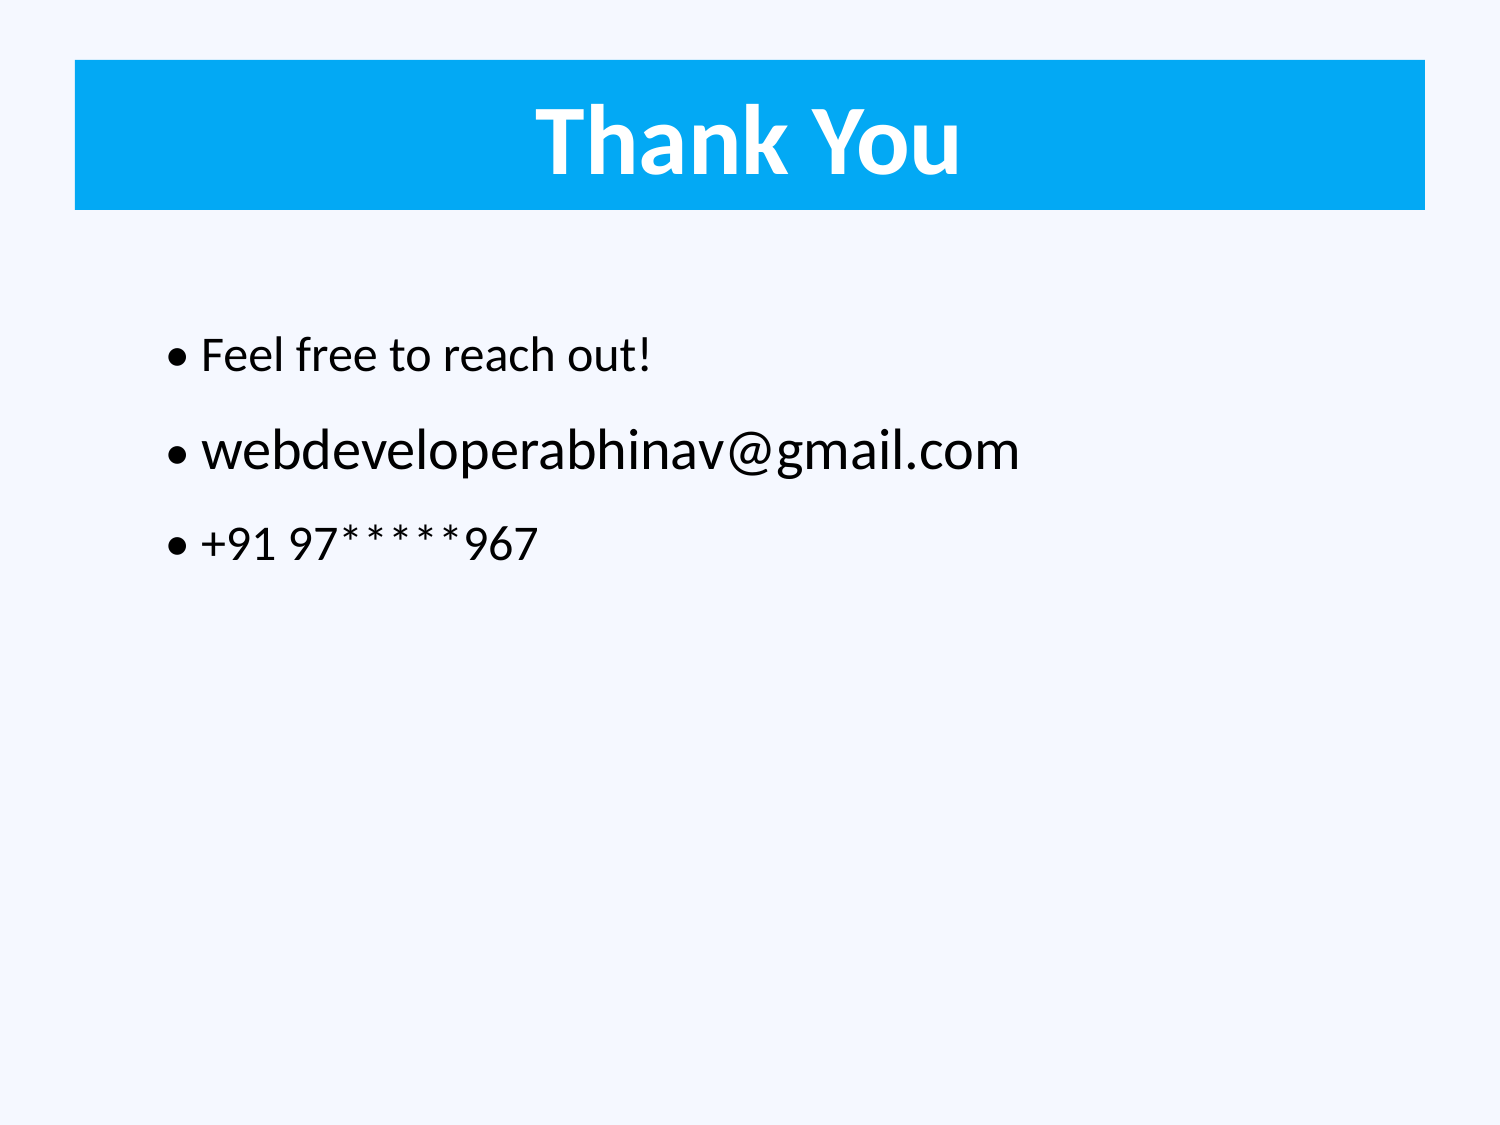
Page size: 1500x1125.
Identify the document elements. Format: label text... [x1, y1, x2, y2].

text_box • Feel free to reach out! • webdeveloperabhinav@gmail.com • +91 97*****967 [149, 239, 1350, 578]
text_box Thank You [74, 59, 1425, 210]
